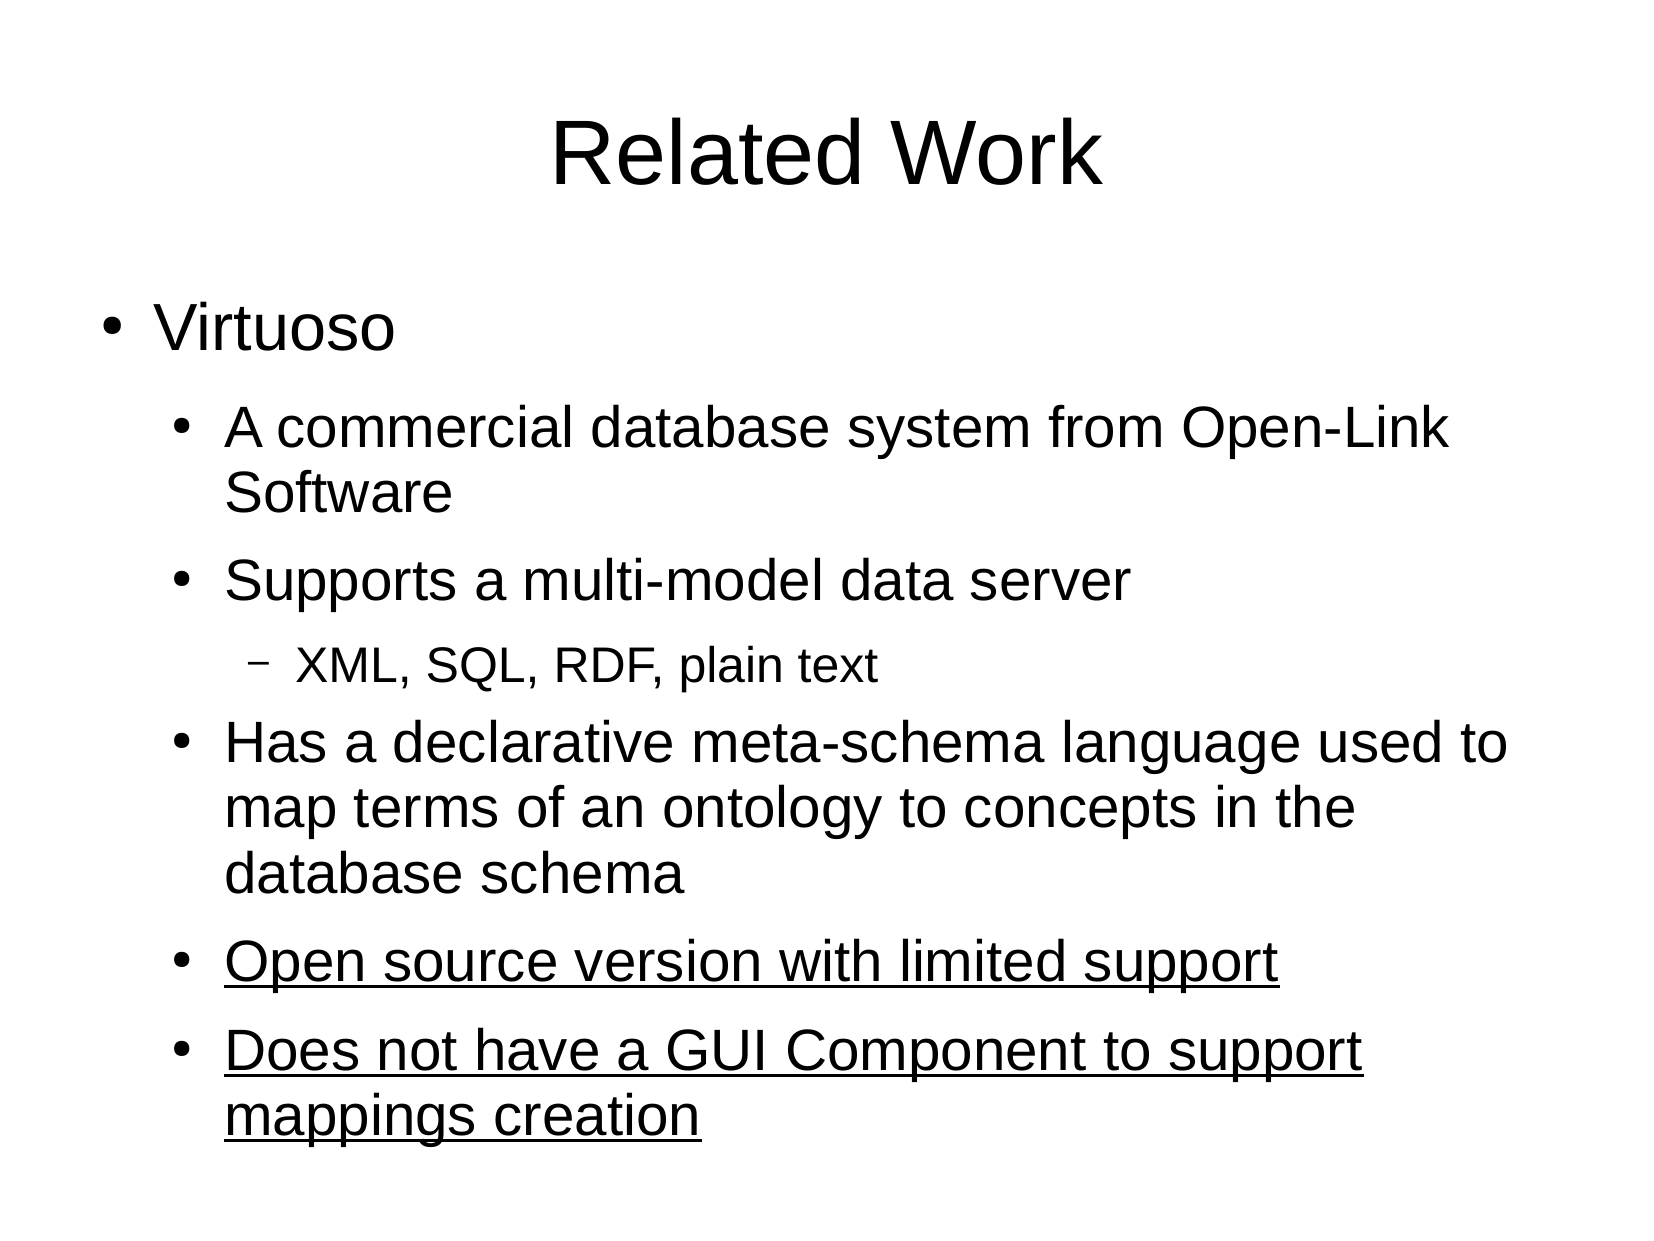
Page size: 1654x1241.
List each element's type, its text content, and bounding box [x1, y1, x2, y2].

title Related Work [82, 49, 1571, 257]
list Virtuoso A commercial database system from Open-Link Software Supports a multi-model data server XML, SQL, RDF, plain text Has a declarative meta-schema language used to map terms of an ontology to concepts in the database schema Open source version with limited support Does not have a GUI Component to support mappings creation [82, 290, 1571, 1241]
